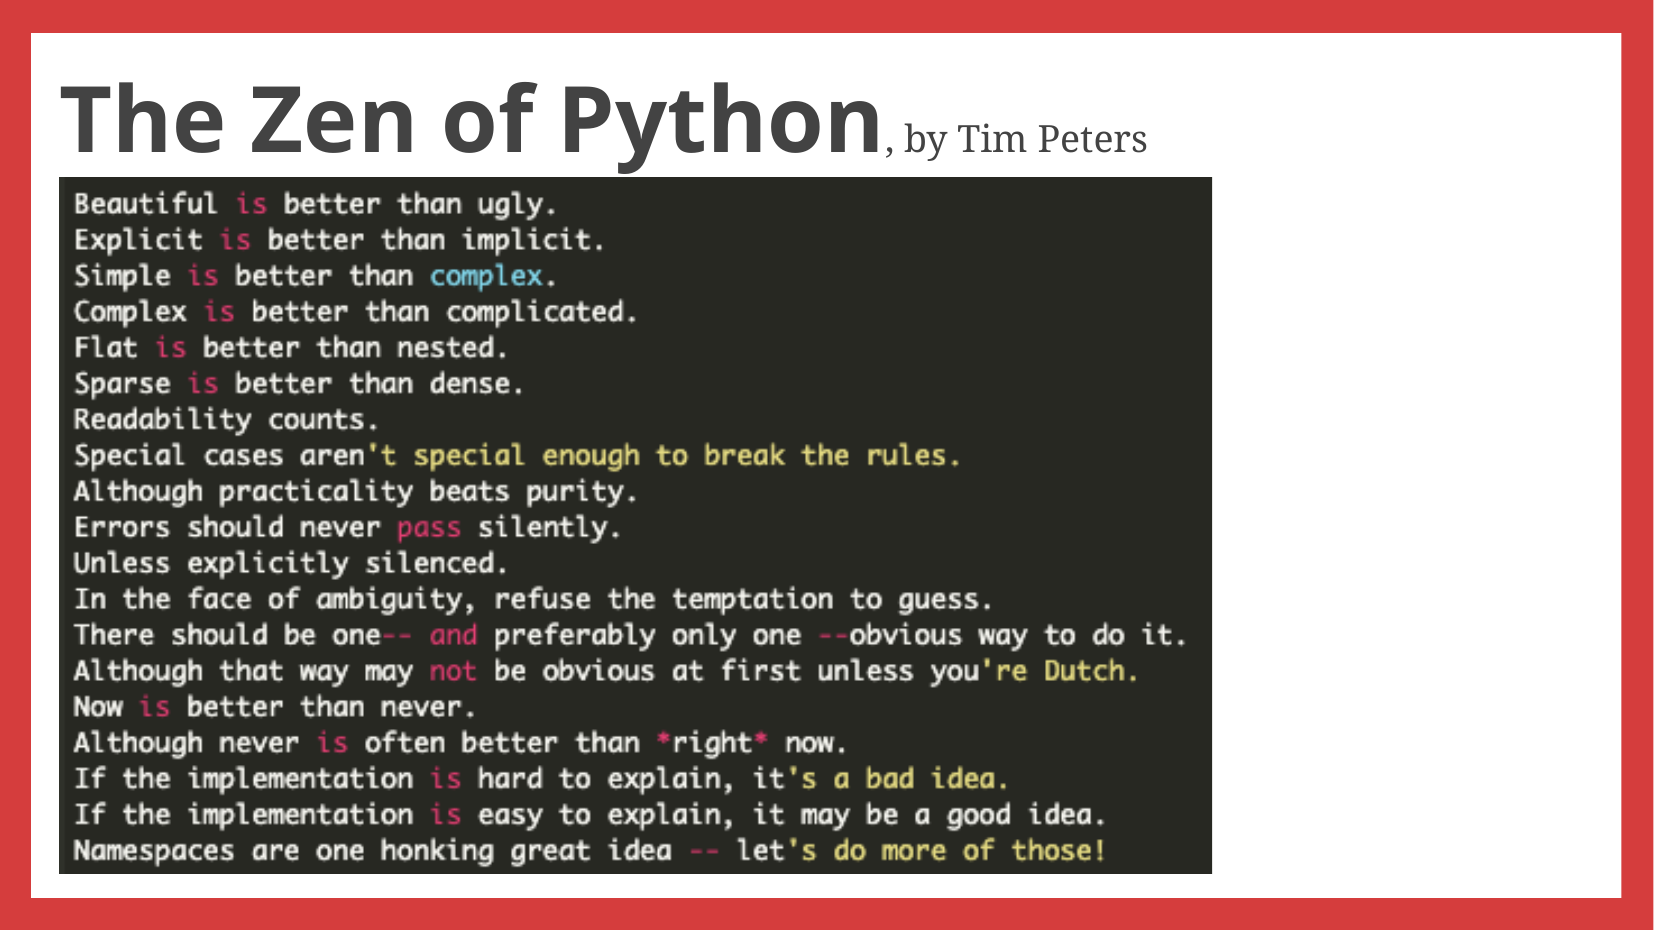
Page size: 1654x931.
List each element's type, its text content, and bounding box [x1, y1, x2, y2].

title The Zen of Python, by Tim Peters [44, 31, 1385, 215]
text_box [177, 875, 898, 931]
picture [59, 177, 1213, 875]
